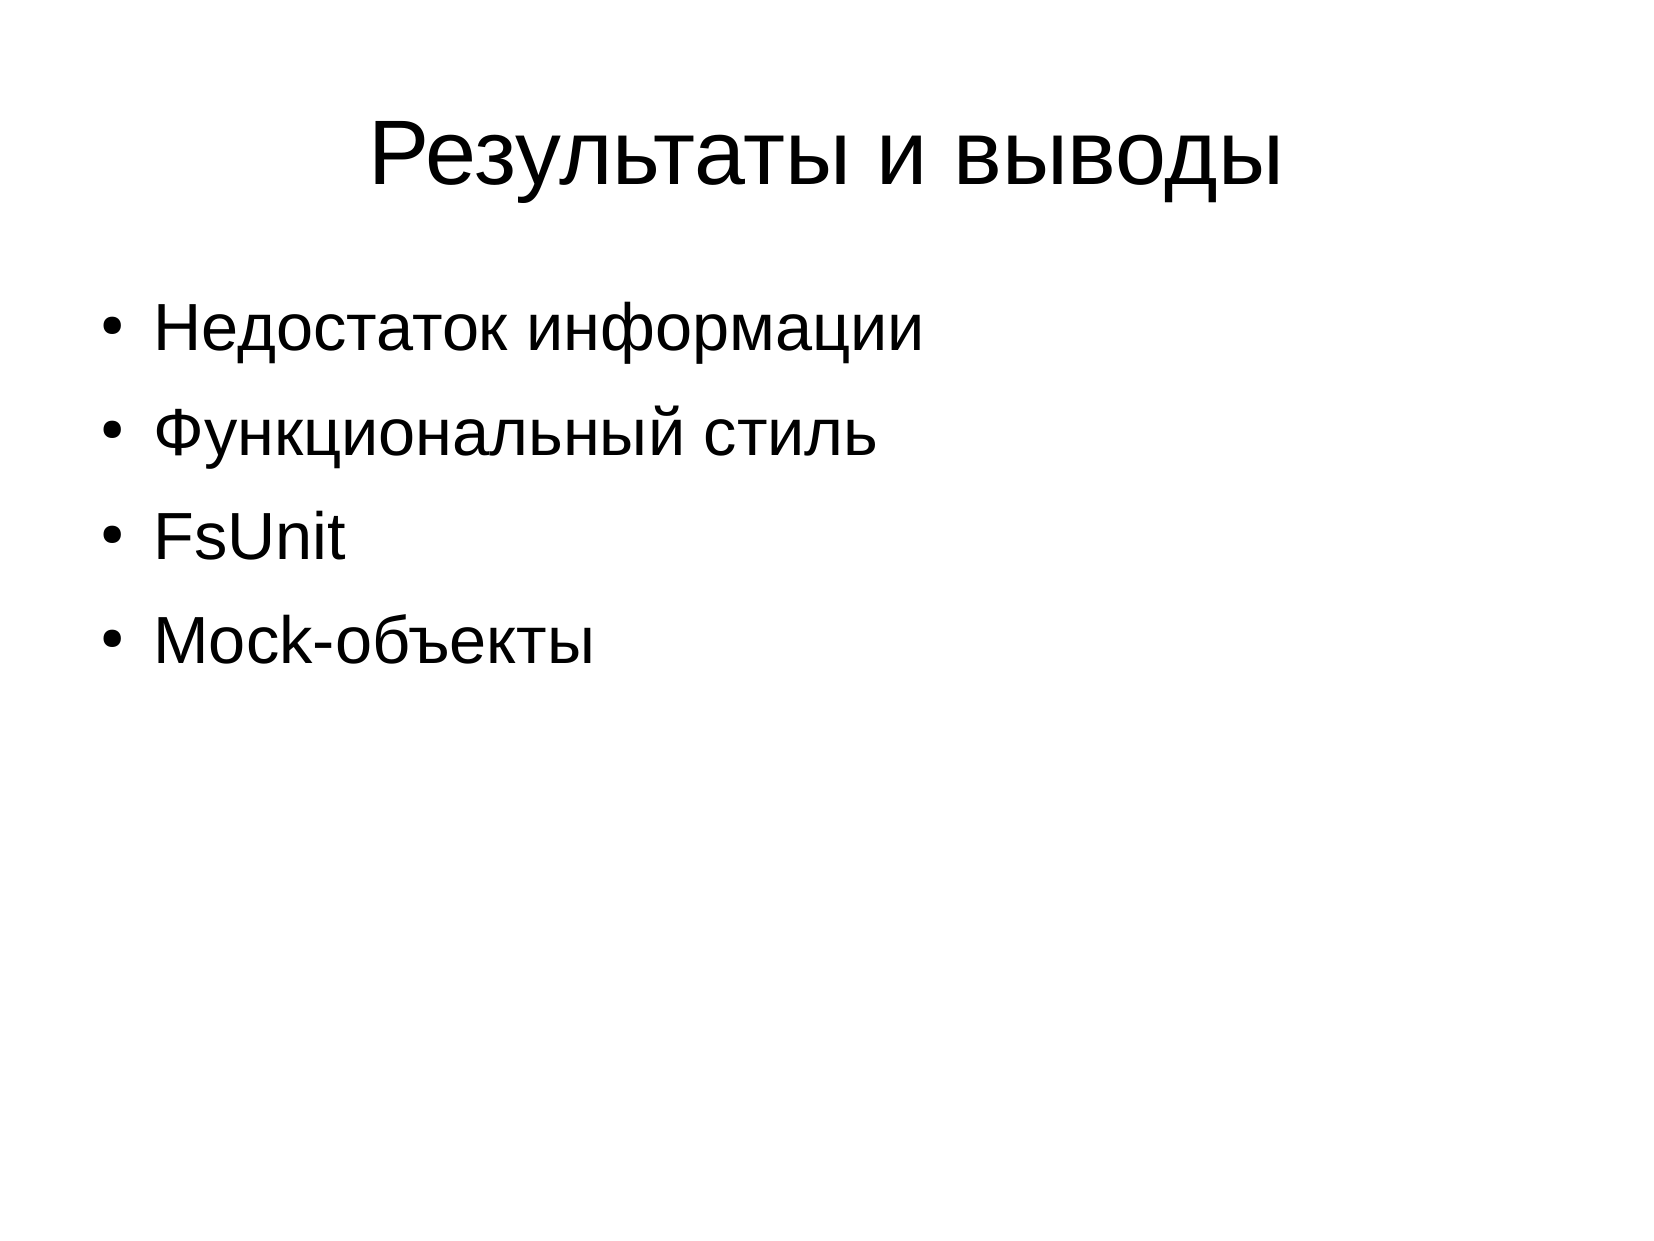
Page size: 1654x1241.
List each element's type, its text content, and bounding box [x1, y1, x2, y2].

list Недостаток информации Функциональный стиль FsUnit Mock-объекты [82, 290, 1571, 1109]
title Результаты и выводы [82, 49, 1571, 257]
